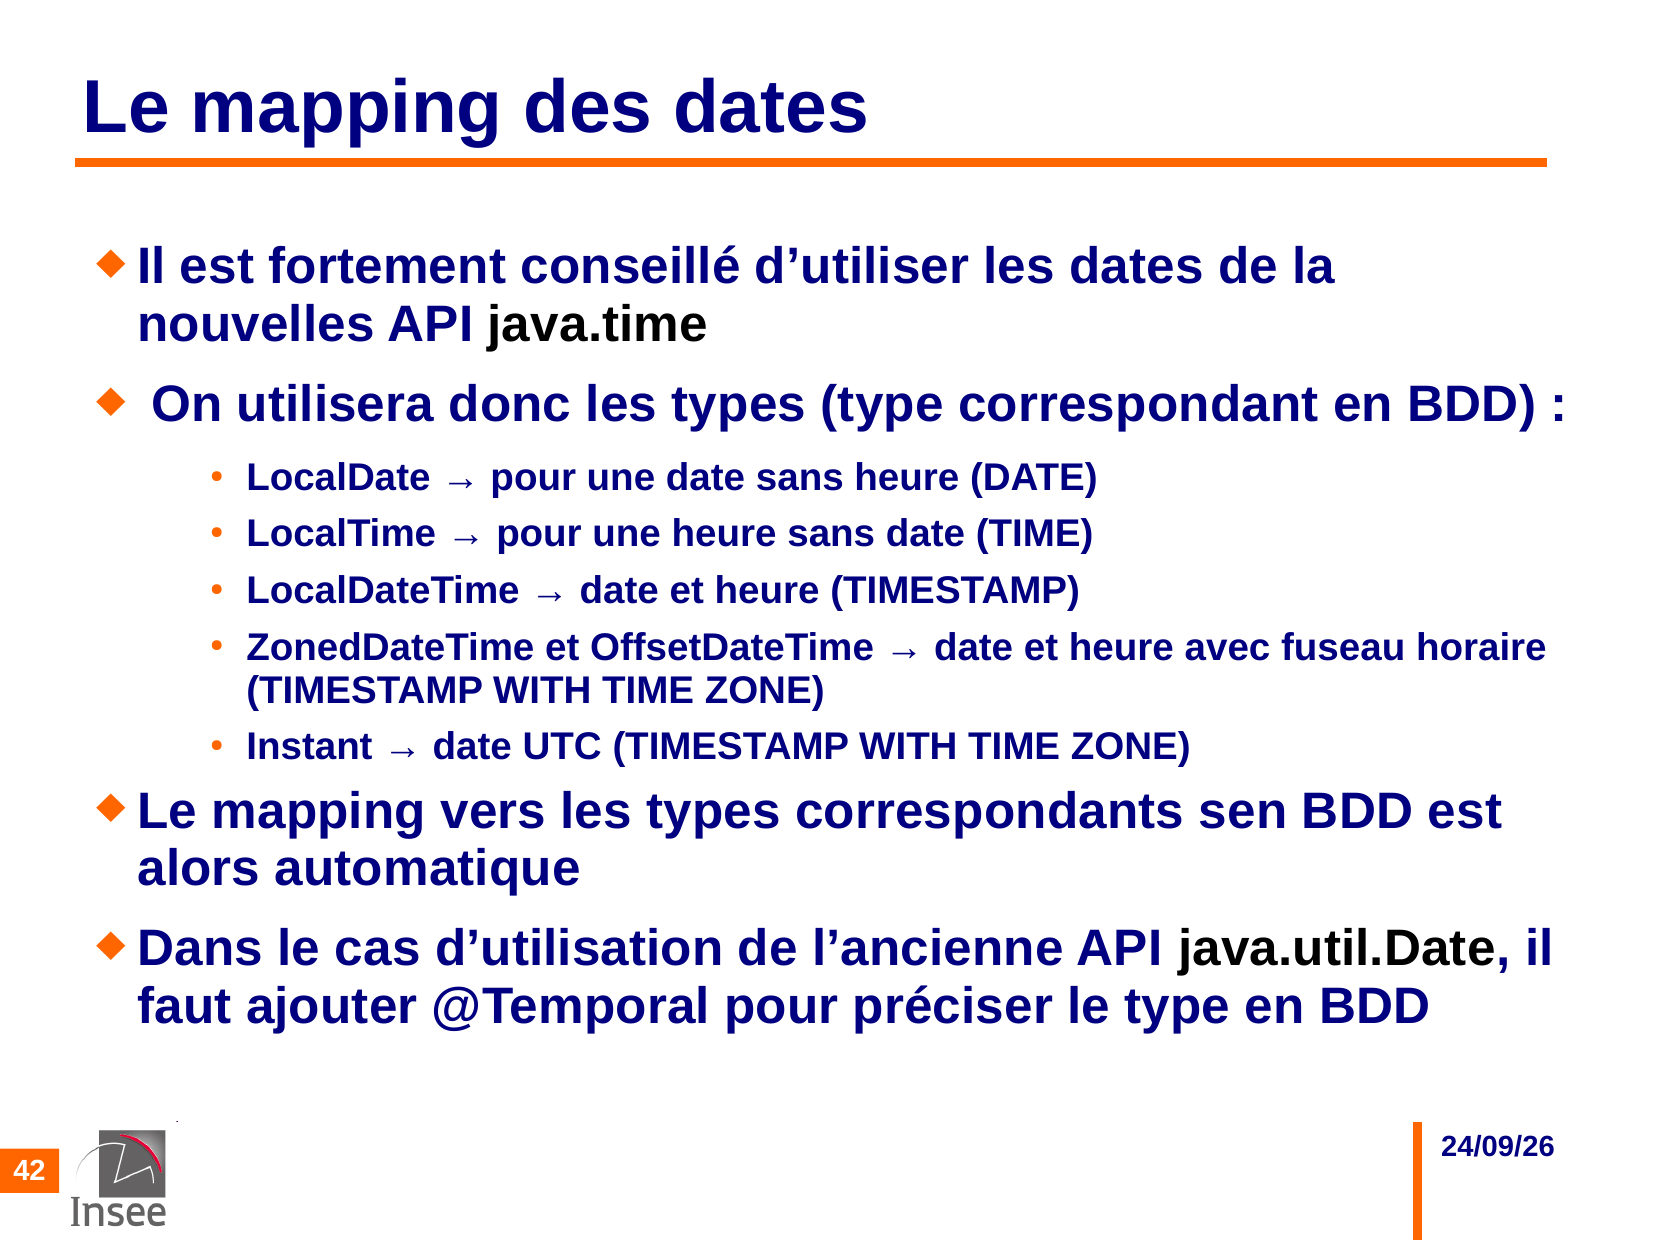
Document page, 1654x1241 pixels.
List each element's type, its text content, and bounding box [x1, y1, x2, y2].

title Le mapping des dates [82, 49, 1619, 163]
list Il est fortement conseillé d’utiliser les dates de la nouvelles API java.time On utilisera donc les types (type correspondant en BDD) : LocalDate → pour une date sans heure (DATE) LocalTime → pour une heure sans date (TIME) LocalDateTime → date et heure (TIMESTAMP) ZonedDateTime et OffsetDateTime → date et heure avec fuseau horaire (TIMESTAMP WITH TIME ZONE) Instant → date UTC (TIMESTAMP WITH TIME ZONE) Le mapping vers les types correspondants sen BDD est alors automatique Dans le cas d’utilisation de l’ancienne API java.util.Date, il faut ajouter @Temporal pour préciser le type en BDD [82, 237, 1571, 1099]
picture [62, 1121, 178, 1241]
